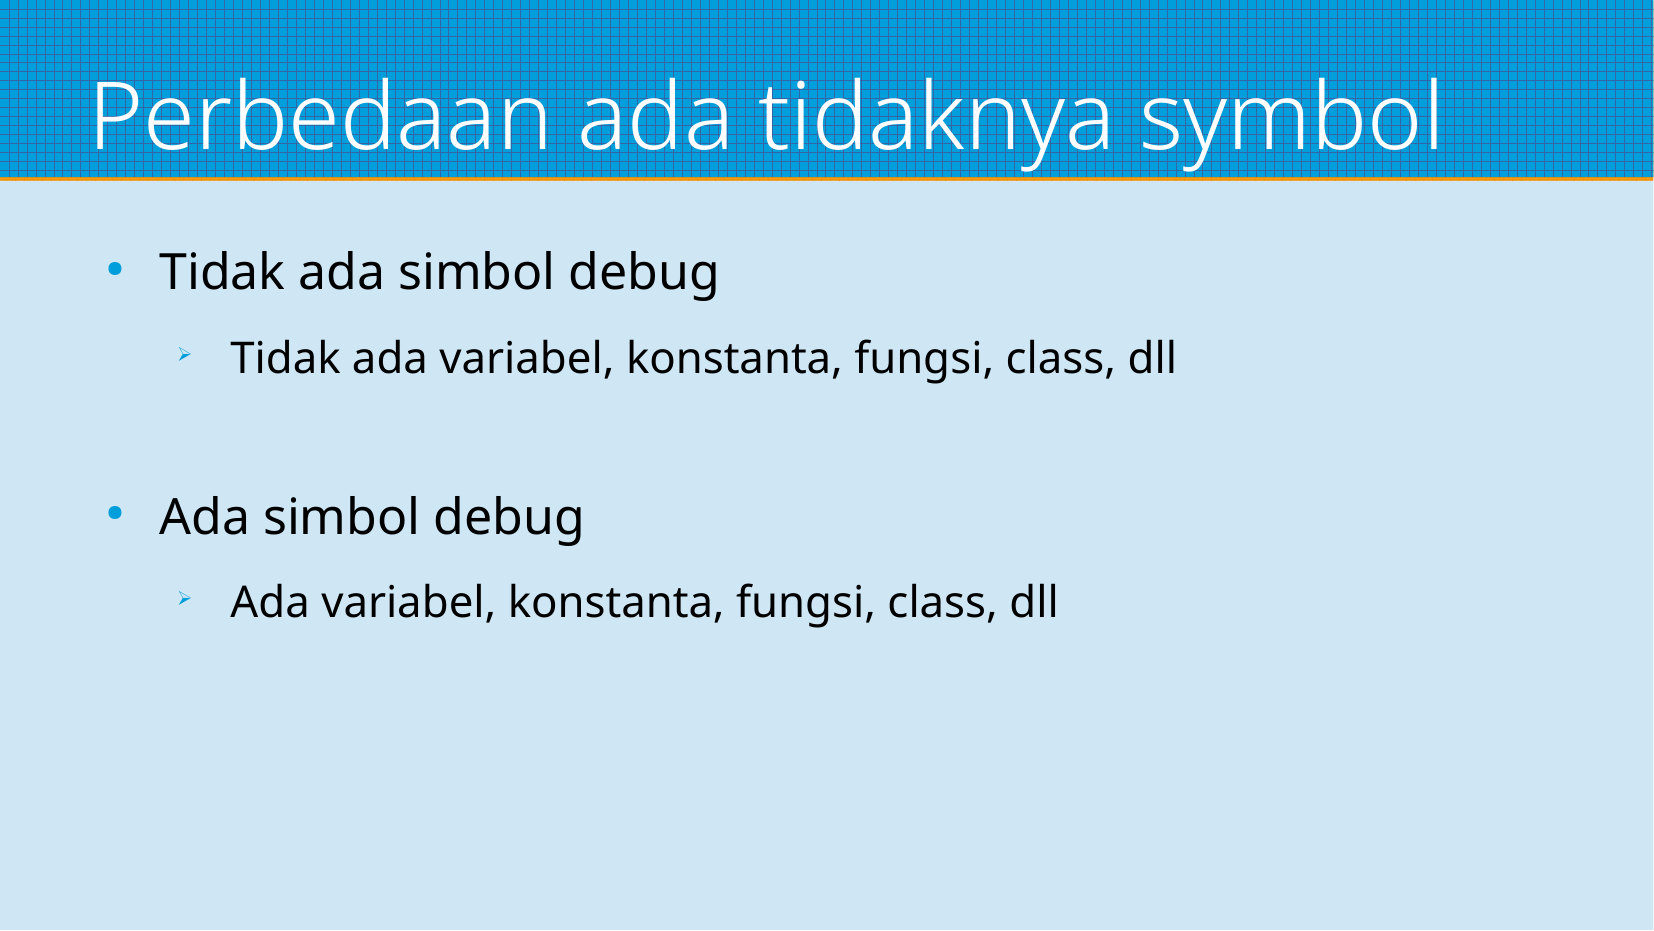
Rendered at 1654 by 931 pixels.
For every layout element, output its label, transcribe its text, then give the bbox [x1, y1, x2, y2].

title Perbedaan ada tidaknya symbol [88, 14, 1565, 178]
list Tidak ada simbol debug Tidak ada variabel, konstanta, fungsi, class, dll Ada simbol debug Ada variabel, konstanta, fungsi, class, dll [88, 236, 1565, 813]
